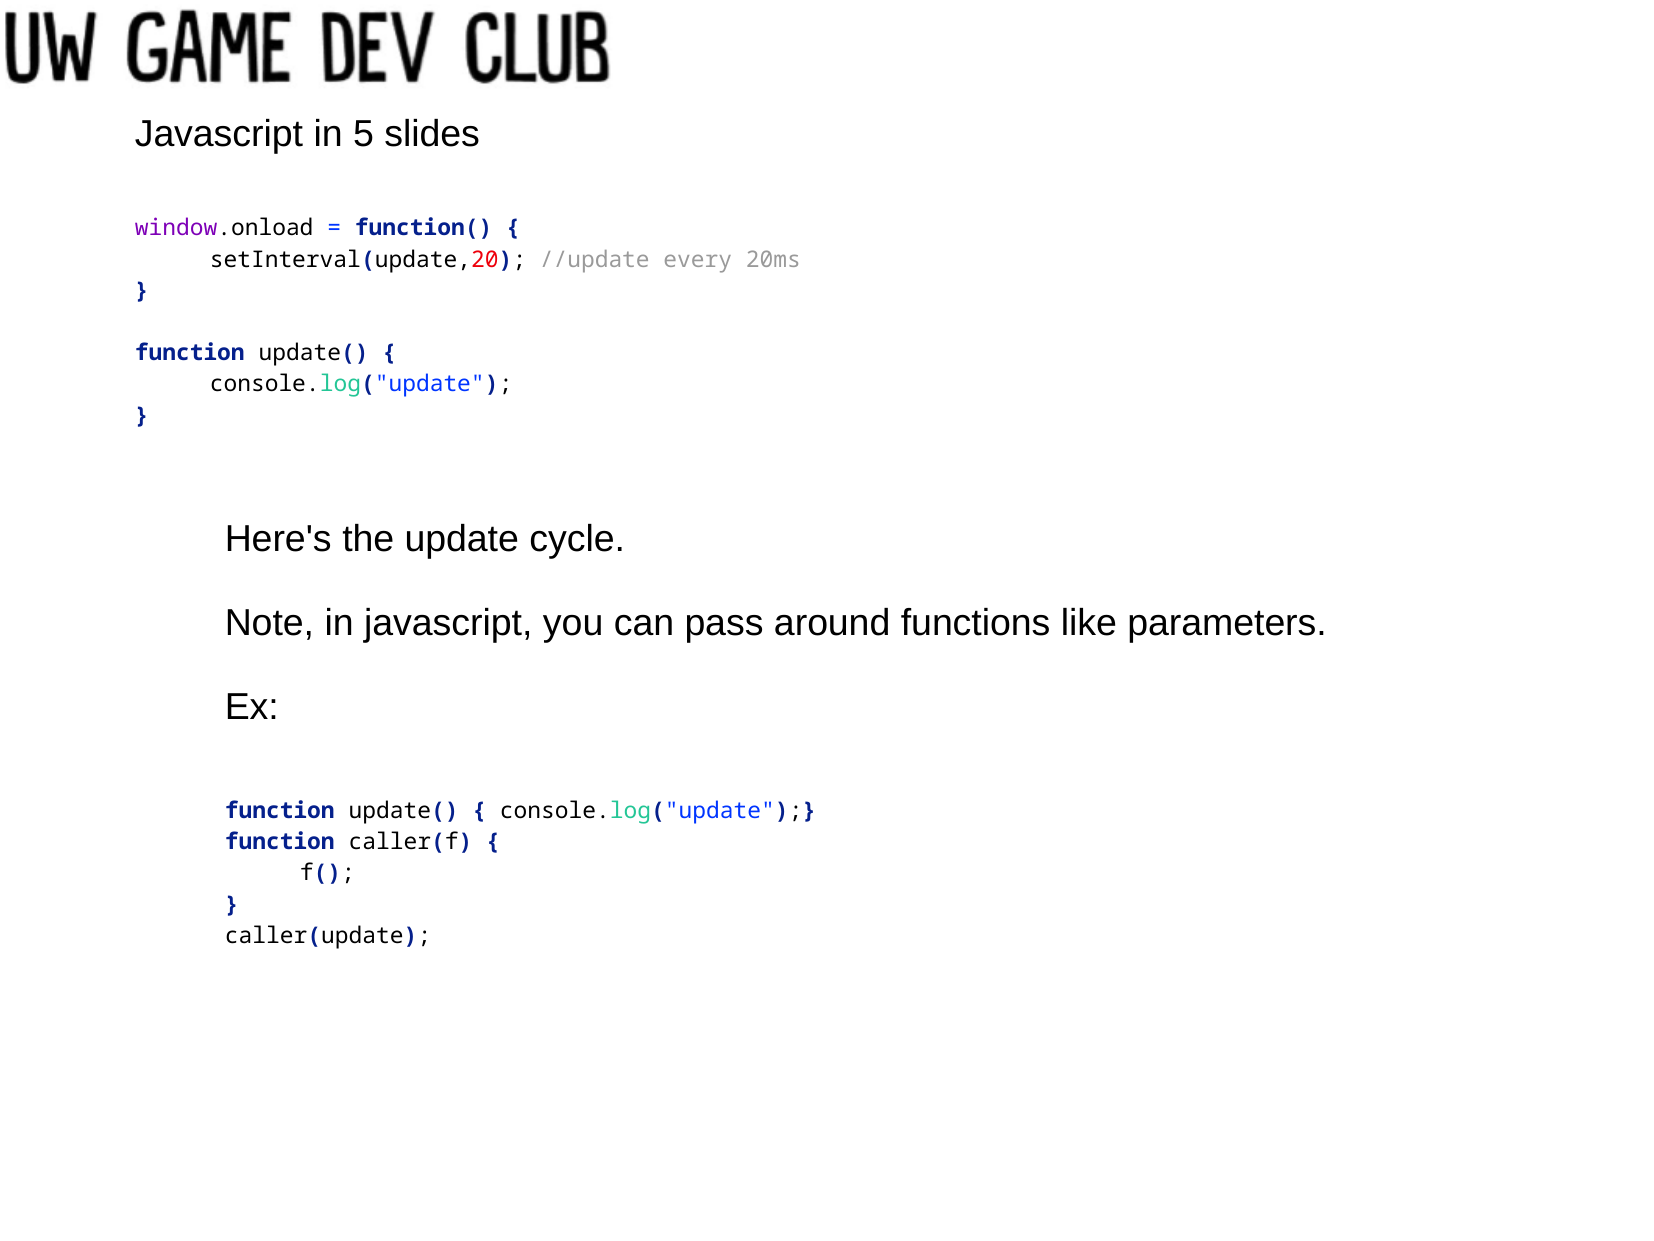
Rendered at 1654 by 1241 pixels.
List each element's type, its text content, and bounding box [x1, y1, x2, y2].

text_box Here's the update cycle. Note, in javascript, you can pass around functions like parameters. Ex: [210, 510, 1351, 736]
text_box function update() { console.log("update");} function caller(f) { f(); } caller(update); [210, 786, 1576, 946]
text_box window.onload = function() { setInterval(update,20); //update every 20ms } function update() { console.log("update"); } [120, 203, 841, 421]
picture [1, 0, 617, 90]
text_box Javascript in 5 slides [120, 105, 1156, 162]
